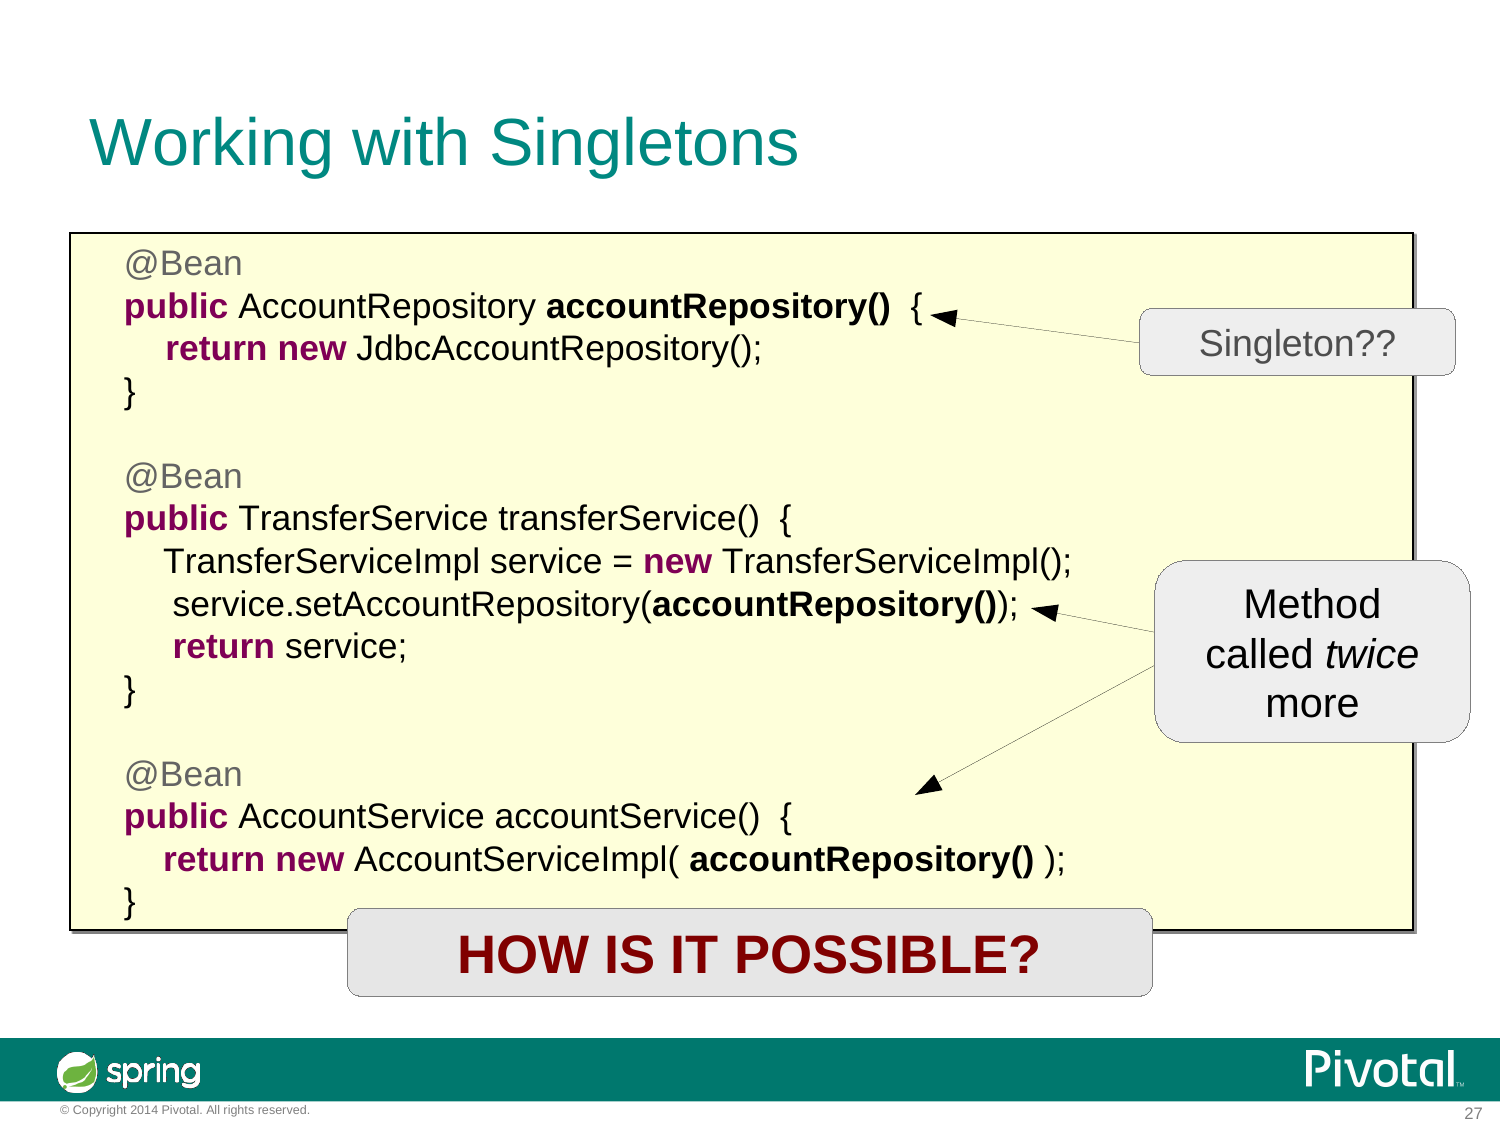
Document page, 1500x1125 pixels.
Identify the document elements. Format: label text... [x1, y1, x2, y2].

text_box @Bean public AccountRepository accountRepository() { return new JdbcAccountRepository(); } @Bean public TransferService transferService() { TransferServiceImpl service = new TransferServiceImpl(); service.setAccountRepository(accountRepository()); return service; } @Bean public AccountService accountService() { return new AccountServiceImpl( accountRepository() ); } [70, 232, 1414, 931]
text_box Singleton?? [1139, 308, 1456, 376]
text_box Method called twice more [1154, 560, 1471, 743]
picture [32, 1041, 210, 1103]
text_box HOW IS IT POSSIBLE? [347, 908, 1153, 997]
title Working with Singletons [75, 45, 1426, 233]
picture [1306, 1050, 1464, 1087]
list singleton is the default scope [75, 743, 1426, 1005]
list singleton is the default scope [1414, 376, 1426, 560]
